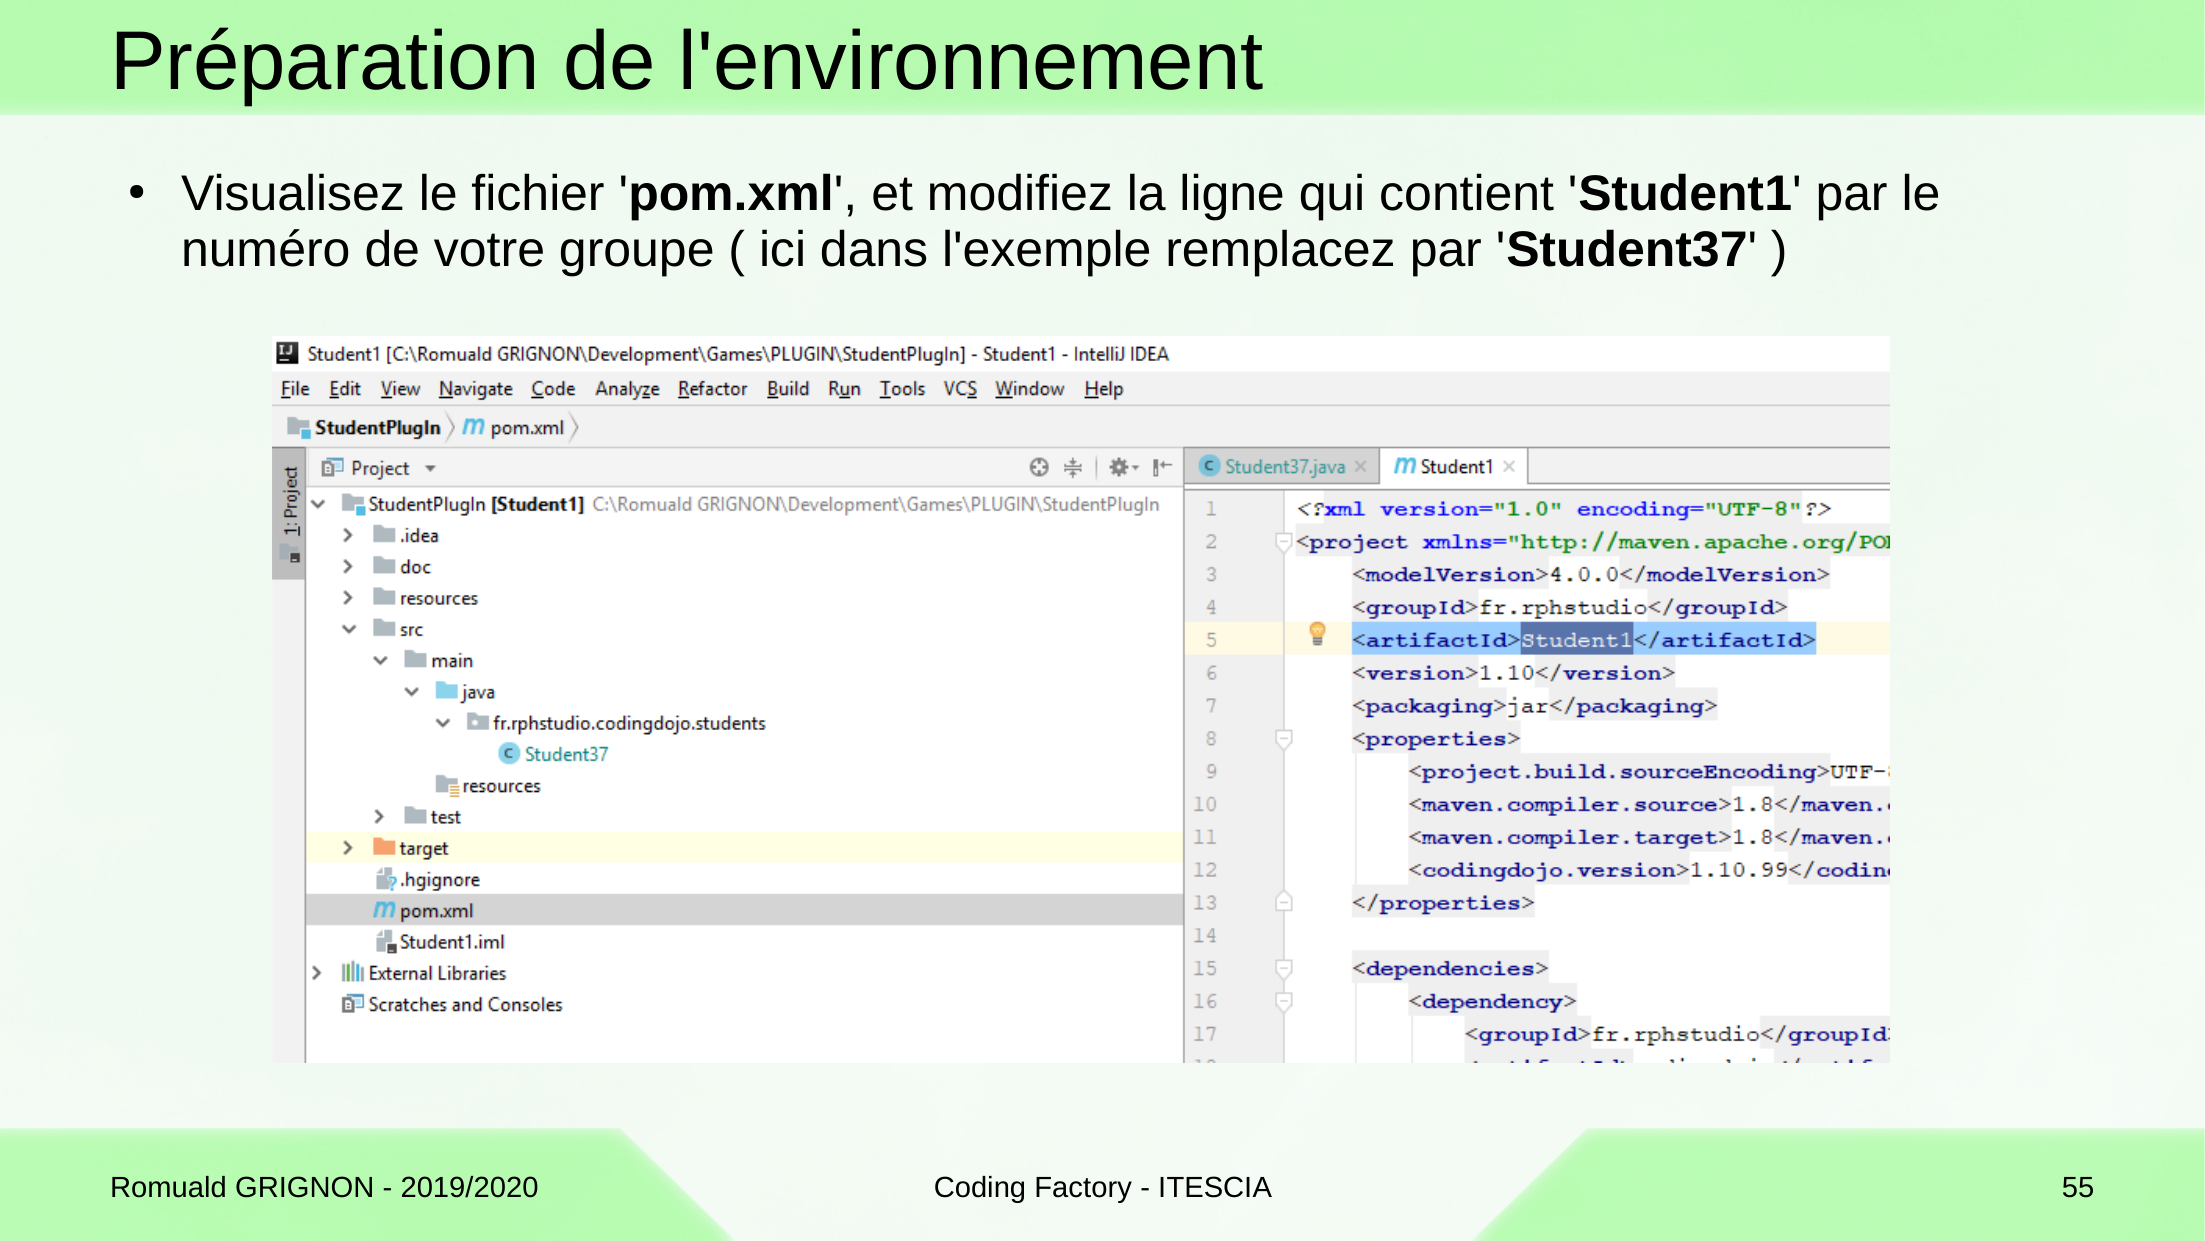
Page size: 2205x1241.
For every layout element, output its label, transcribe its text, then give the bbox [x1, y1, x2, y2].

picture [0, 0, 2205, 1241]
list Visualisez le fichier 'pom.xml', et modifiez la ligne qui contient 'Student1' par le numéro de votre groupe ( ici dans l'exemple remplacez par 'Student37' ) [110, 236, 2095, 961]
title Préparation de l'environnement [110, 49, 2095, 236]
